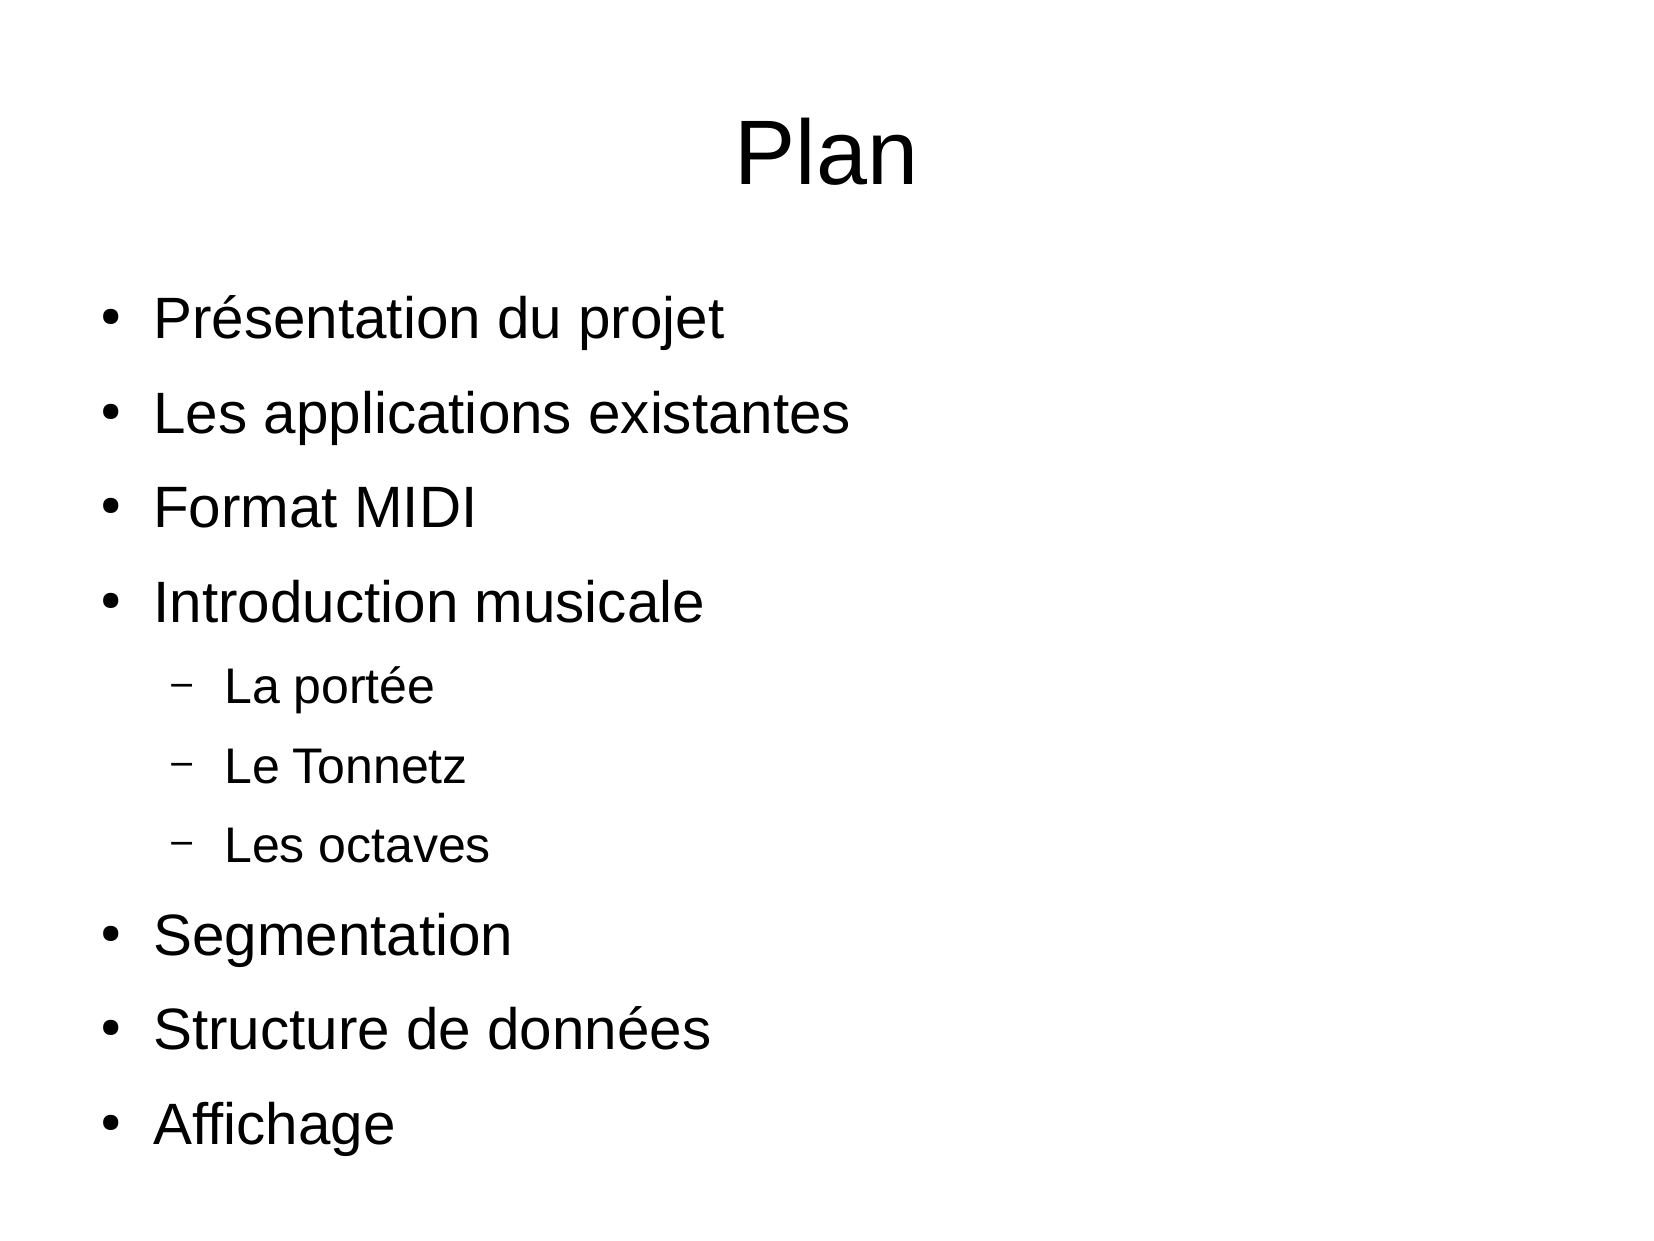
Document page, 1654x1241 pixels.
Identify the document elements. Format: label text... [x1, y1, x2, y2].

list Présentation du projet Les applications existantes Format MIDI Introduction musicale La portée Le Tonnetz Les octaves Segmentation Structure de données Affichage [82, 286, 1571, 1166]
title Plan [82, 49, 1571, 257]
